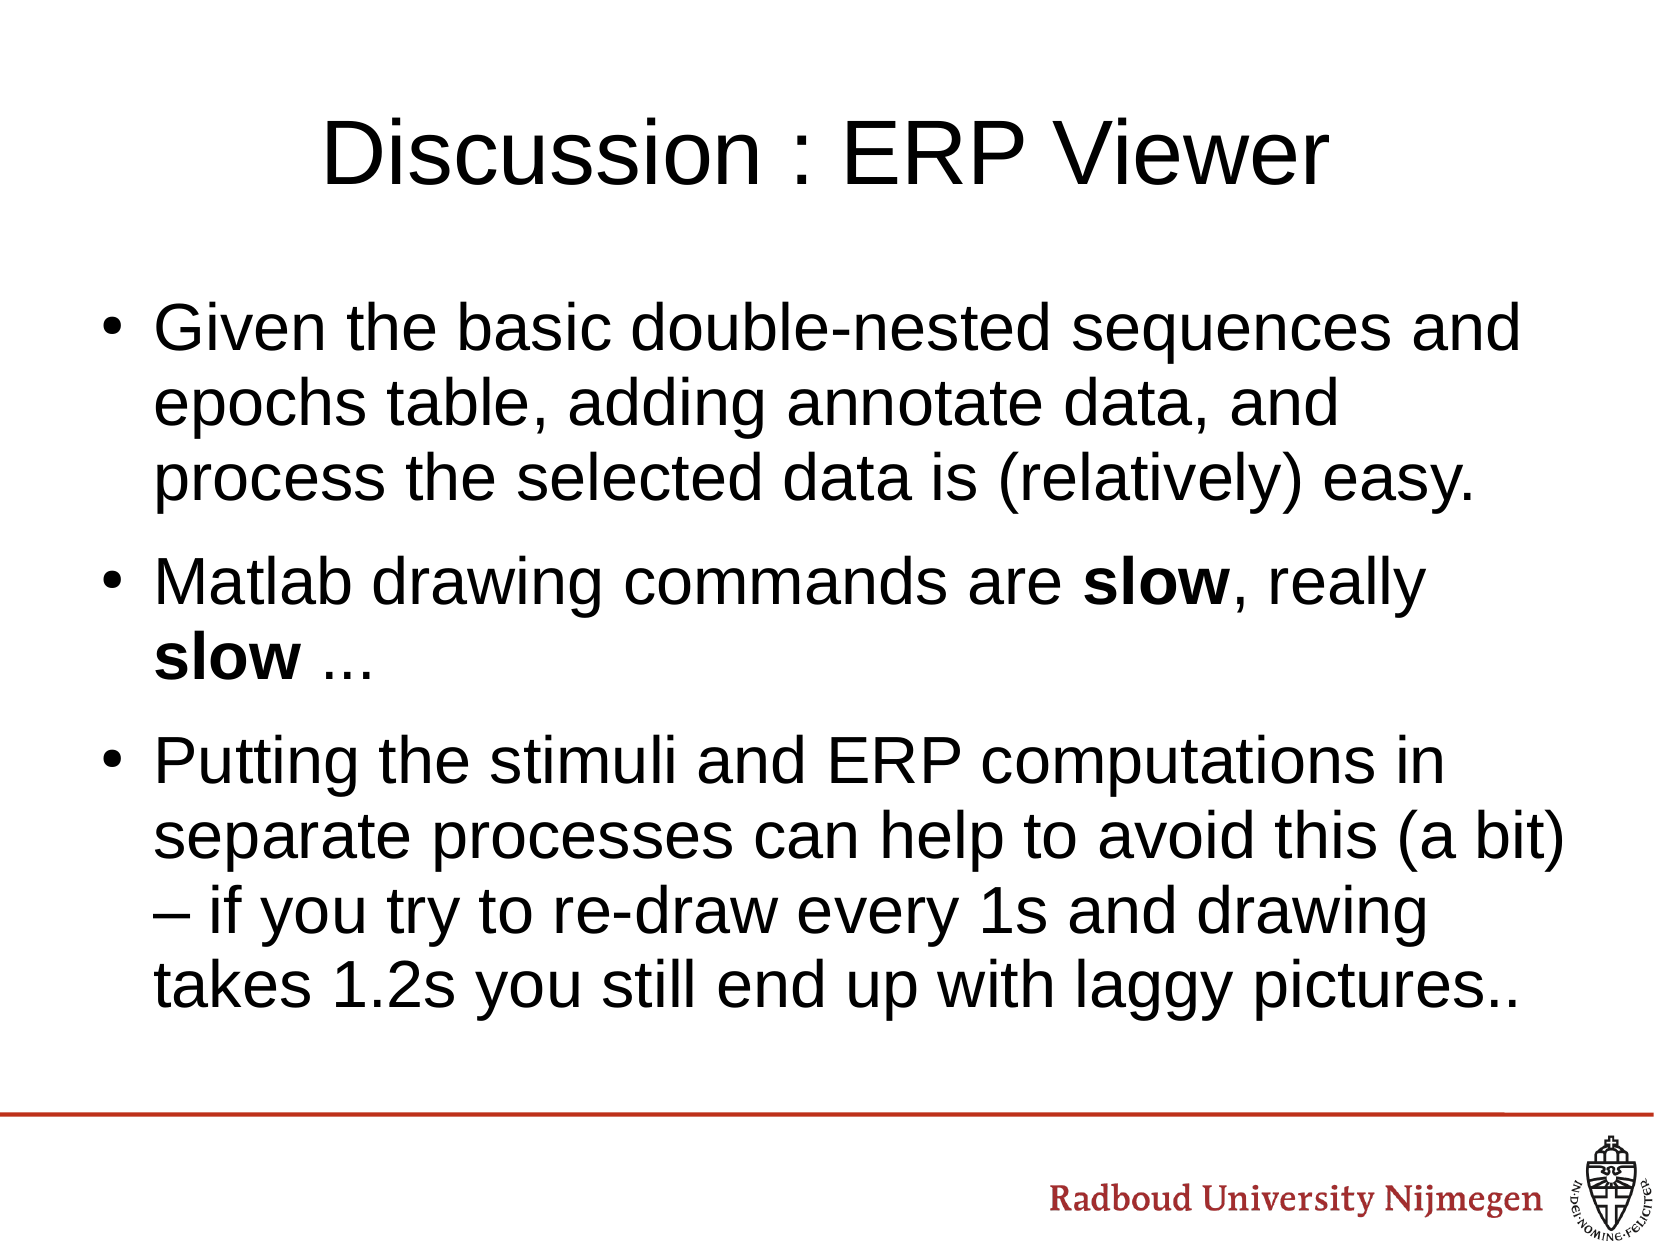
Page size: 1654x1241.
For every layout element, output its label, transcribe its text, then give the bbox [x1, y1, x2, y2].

list Given the basic double-nested sequences and epochs table, adding annotate data, and process the selected data is (relatively) easy. Matlab drawing commands are slow, really slow ... Putting the stimuli and ERP computations in separate processes can help to avoid this (a bit) – if you try to re-draw every 1s and drawing takes 1.2s you still end up with laggy pictures.. [82, 290, 1571, 1109]
picture [1050, 1134, 1654, 1241]
title Discussion : ERP Viewer [82, 49, 1571, 257]
